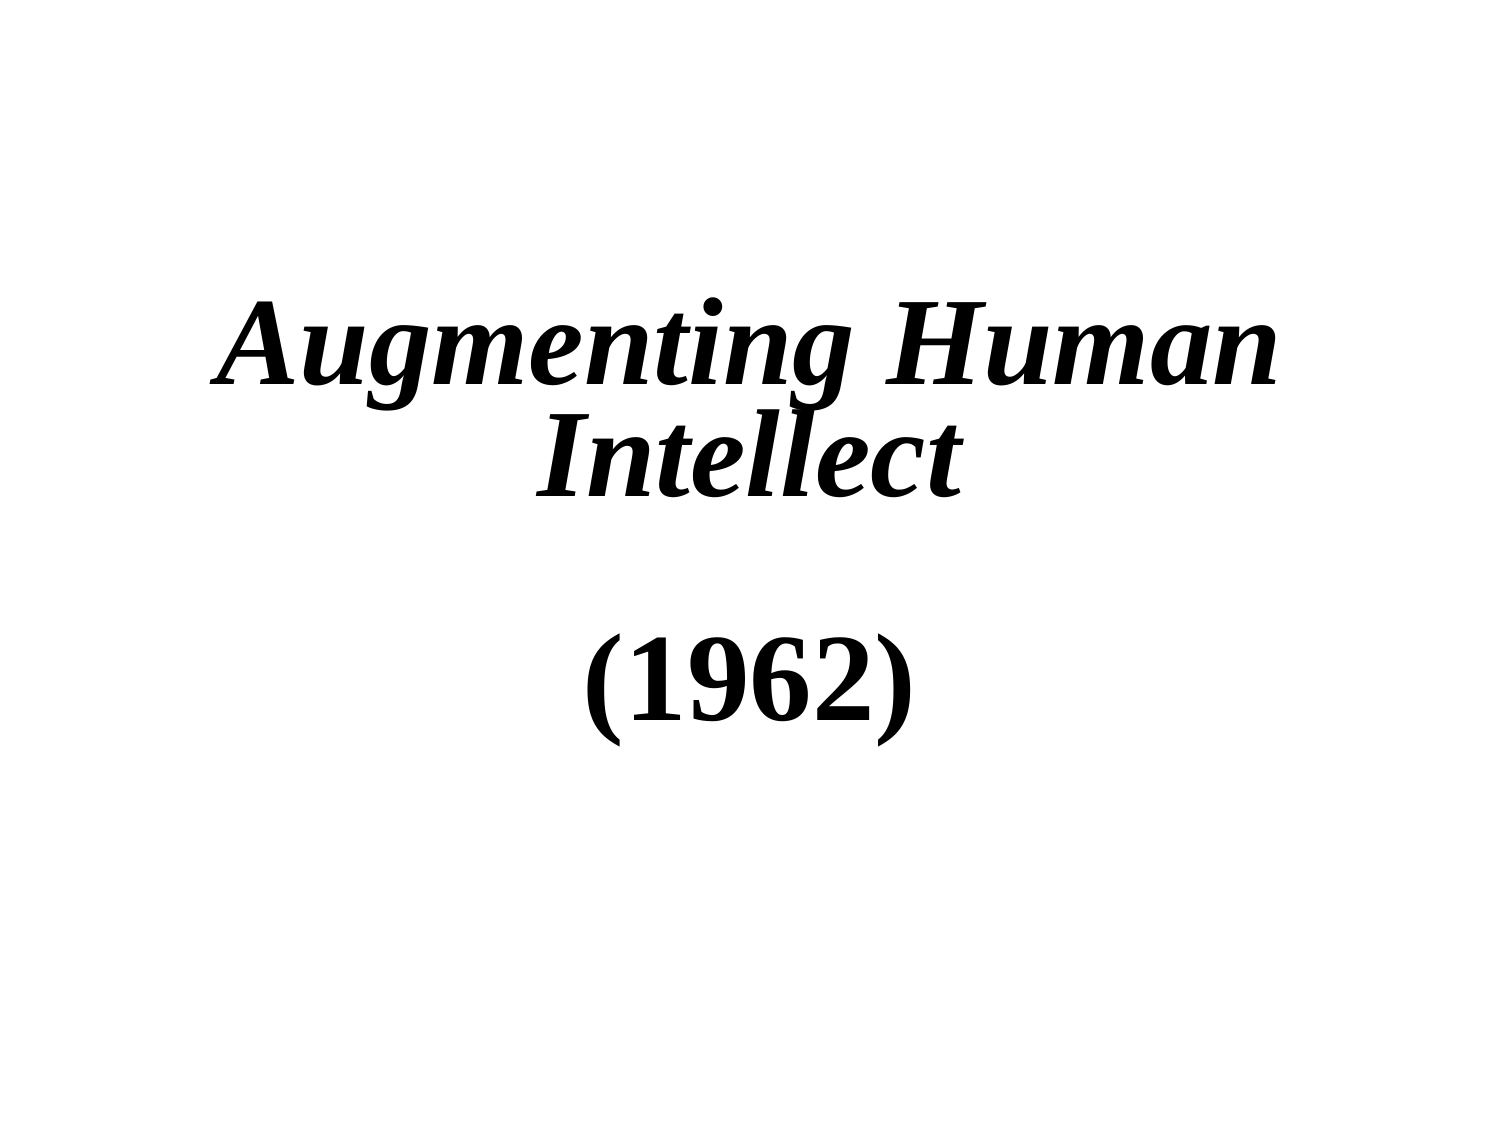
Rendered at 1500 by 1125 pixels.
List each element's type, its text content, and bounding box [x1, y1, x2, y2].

title Augmenting Human Intellect (1962) [112, 281, 1387, 757]
